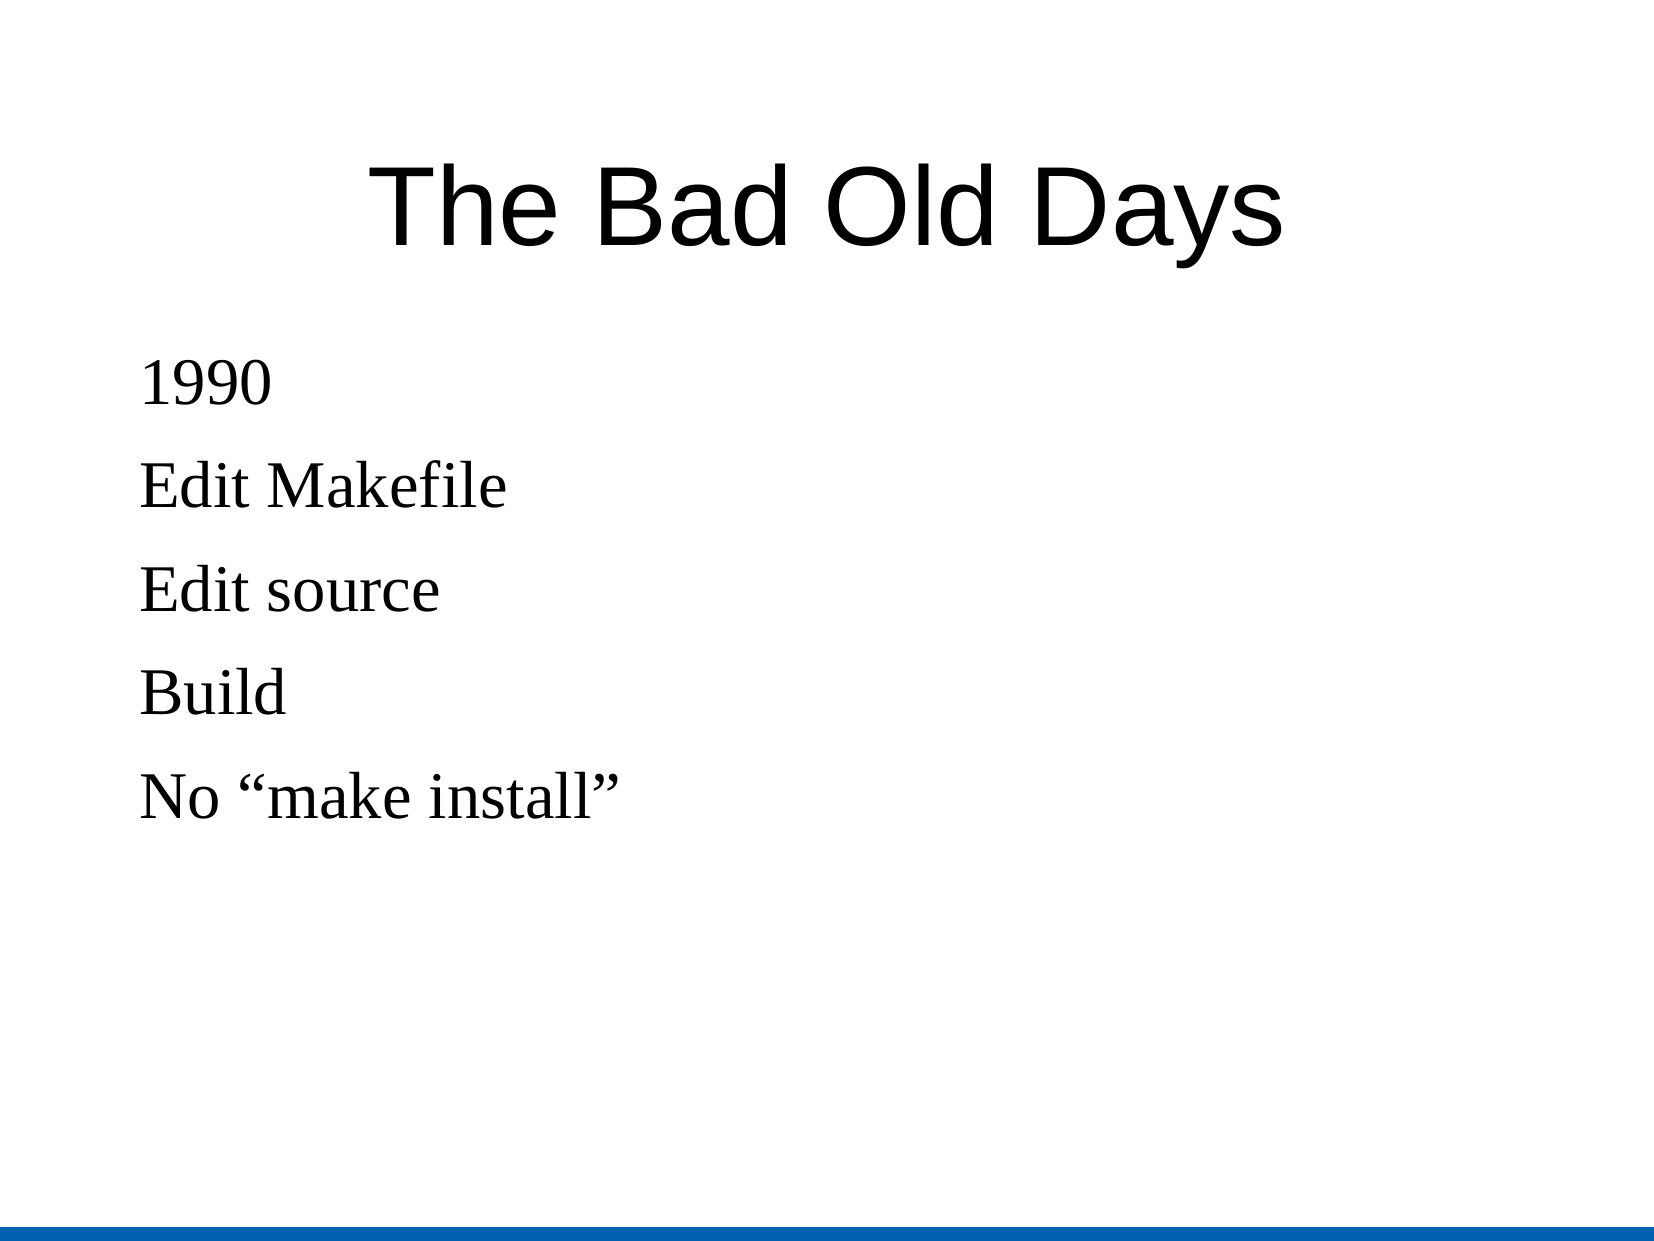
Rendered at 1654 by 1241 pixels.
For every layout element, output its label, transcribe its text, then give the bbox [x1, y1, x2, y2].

title The Bad Old Days [121, 102, 1533, 311]
list 1990 Edit Makefile Edit source Build No “make install” [121, 344, 1533, 1127]
